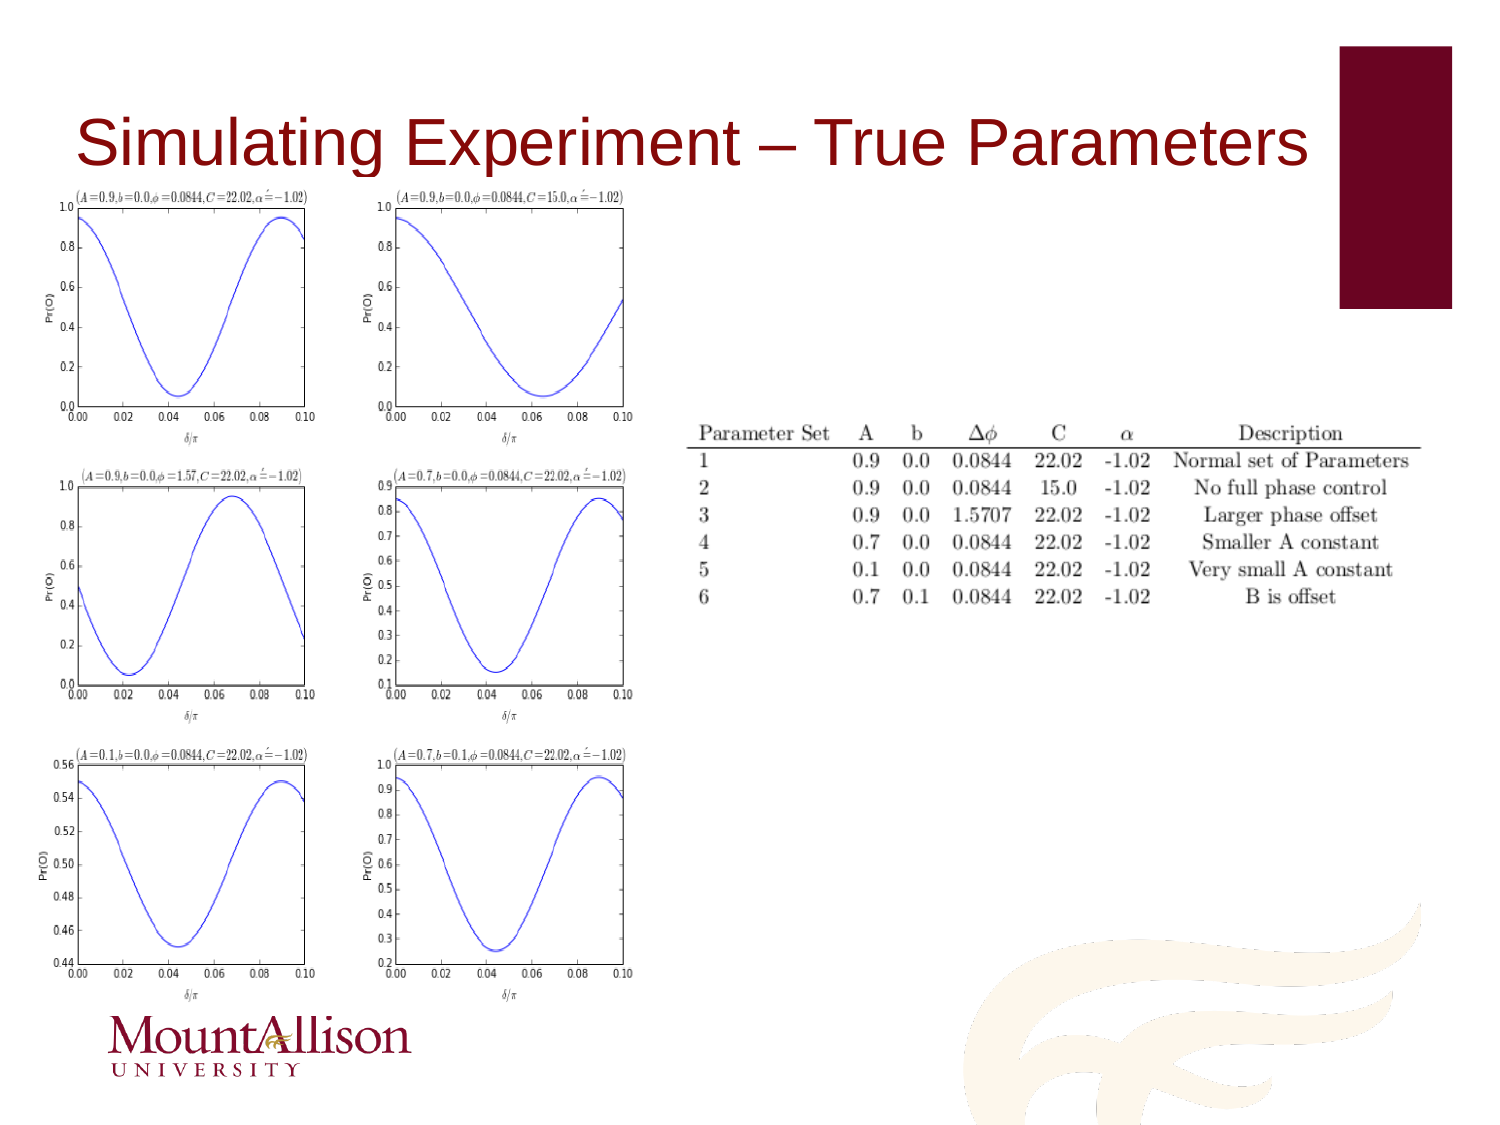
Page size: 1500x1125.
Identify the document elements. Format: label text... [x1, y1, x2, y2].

picture [11, 177, 1430, 1125]
title Simulating Experiment – True Parameters [75, 44, 1425, 233]
